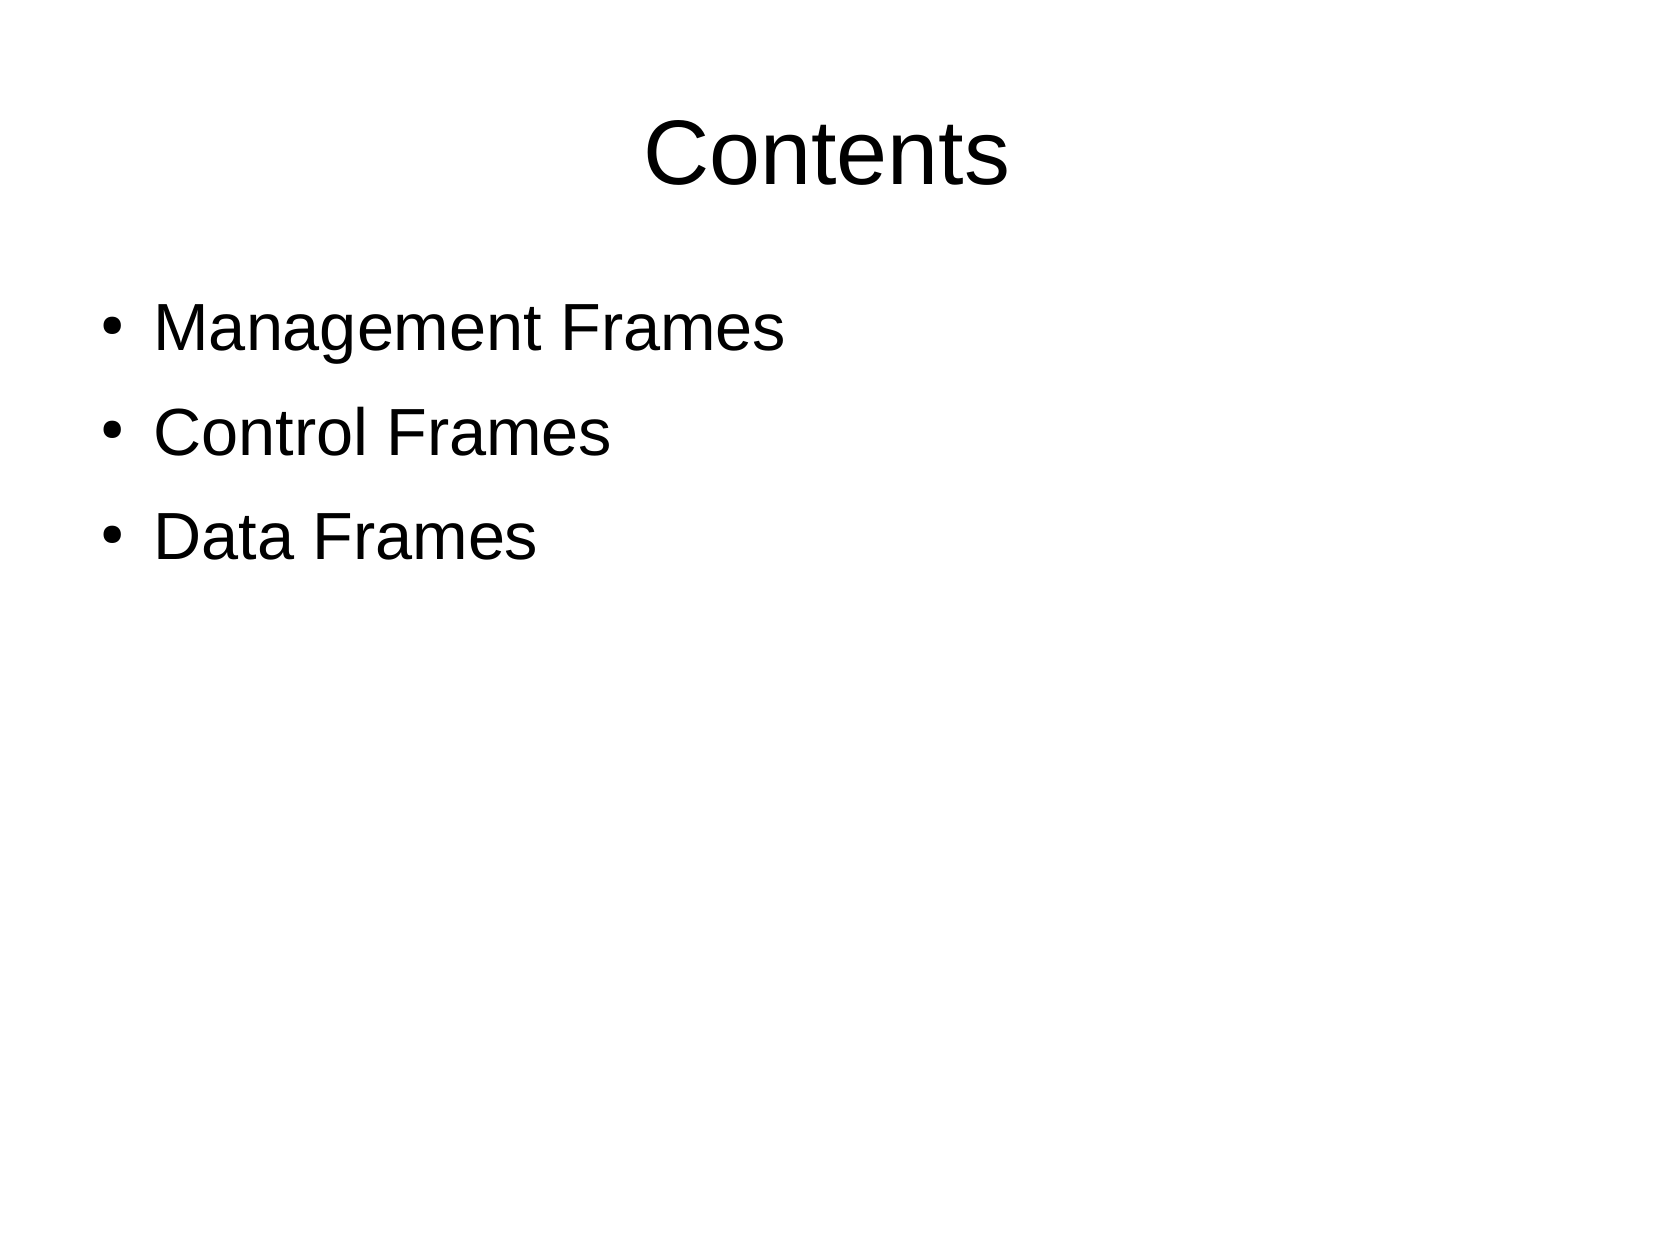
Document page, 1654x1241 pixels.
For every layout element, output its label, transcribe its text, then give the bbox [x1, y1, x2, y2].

title Contents [82, 49, 1571, 257]
list Management Frames Control Frames Data Frames [82, 290, 1571, 1010]
